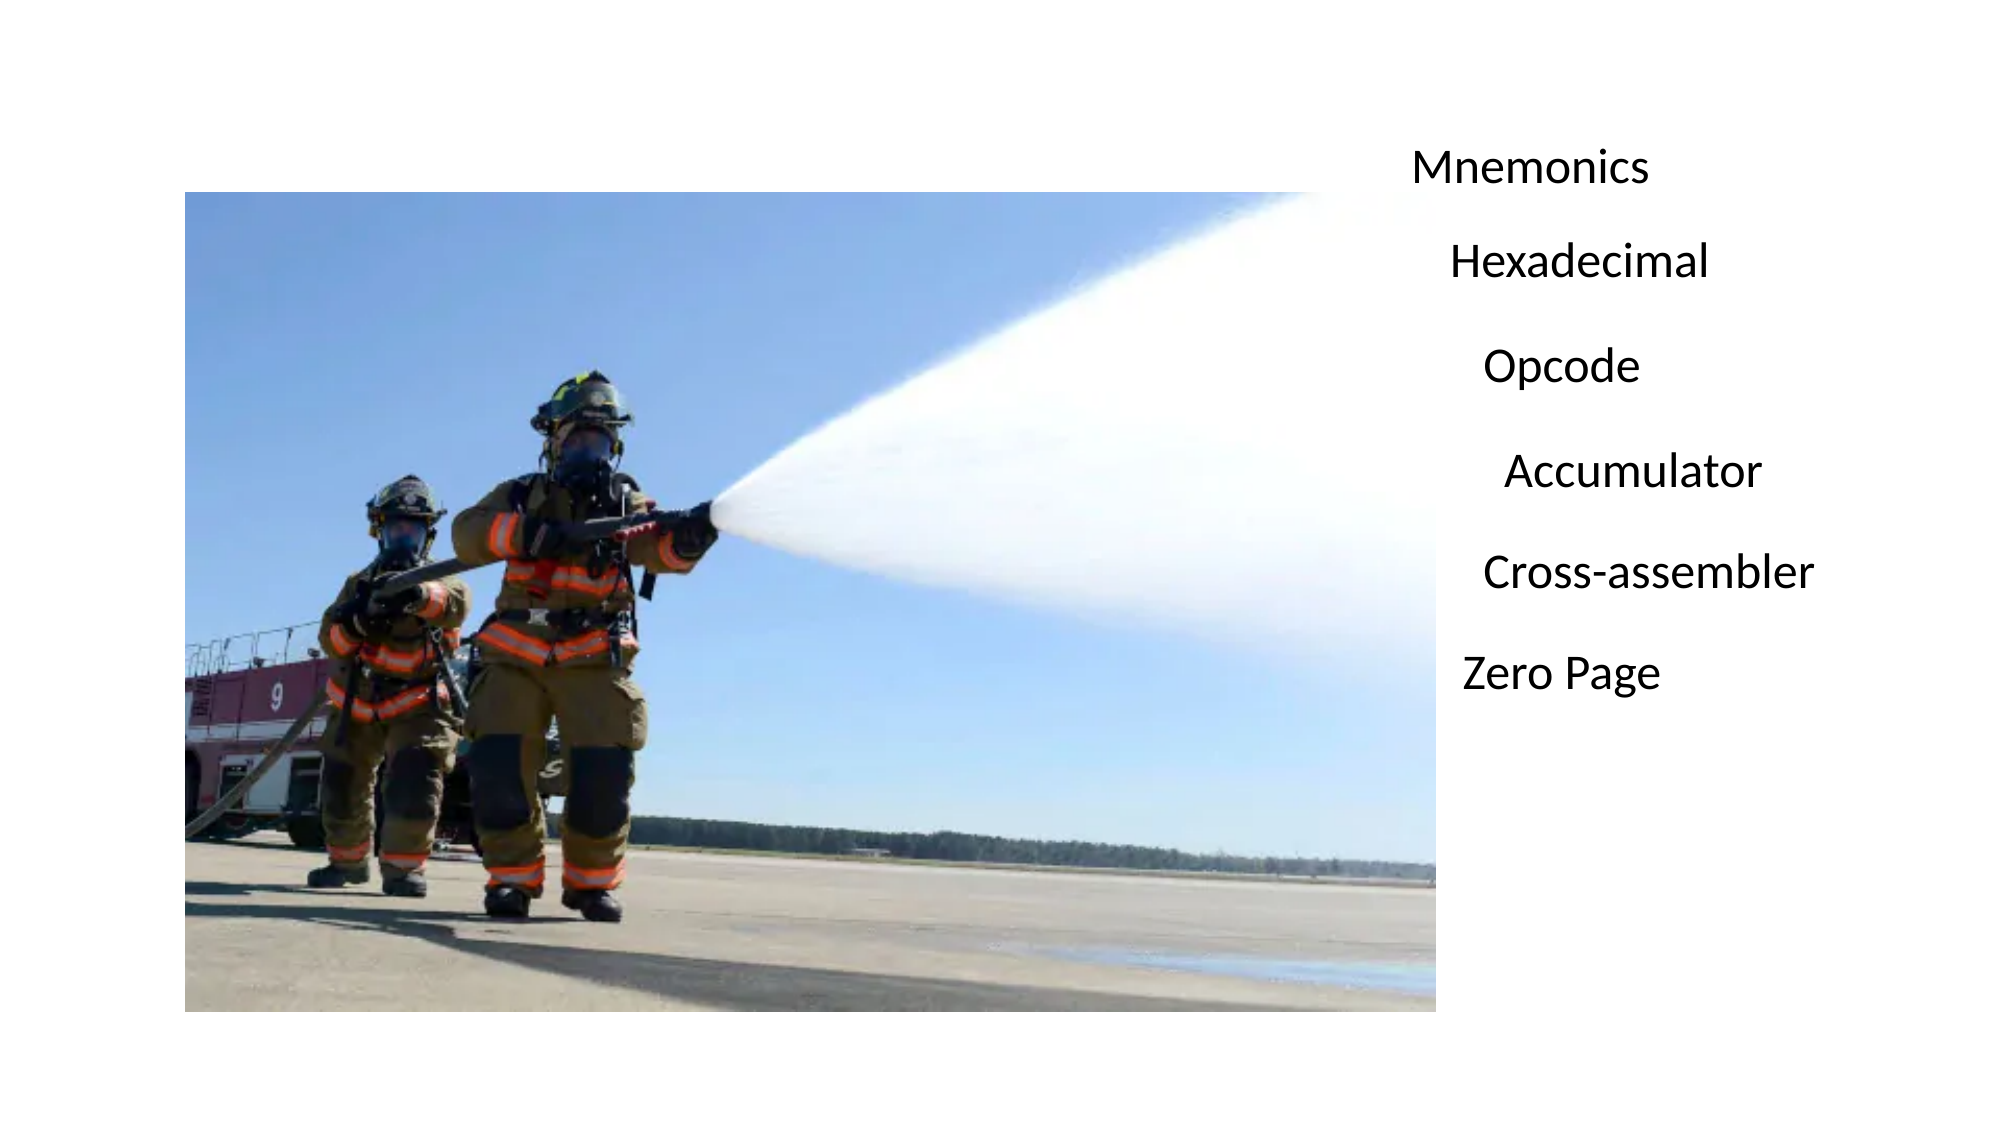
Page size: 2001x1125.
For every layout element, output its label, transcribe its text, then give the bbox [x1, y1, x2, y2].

text_box Mnemonics [1396, 125, 1668, 202]
text_box Hexadecimal [1435, 220, 1728, 297]
text_box Zero Page [1447, 632, 1679, 708]
text_box Opcode [1468, 324, 1658, 401]
picture [185, 192, 1436, 1012]
text_box Accumulator [1489, 429, 1781, 506]
text_box Cross-assembler [1468, 530, 1834, 607]
